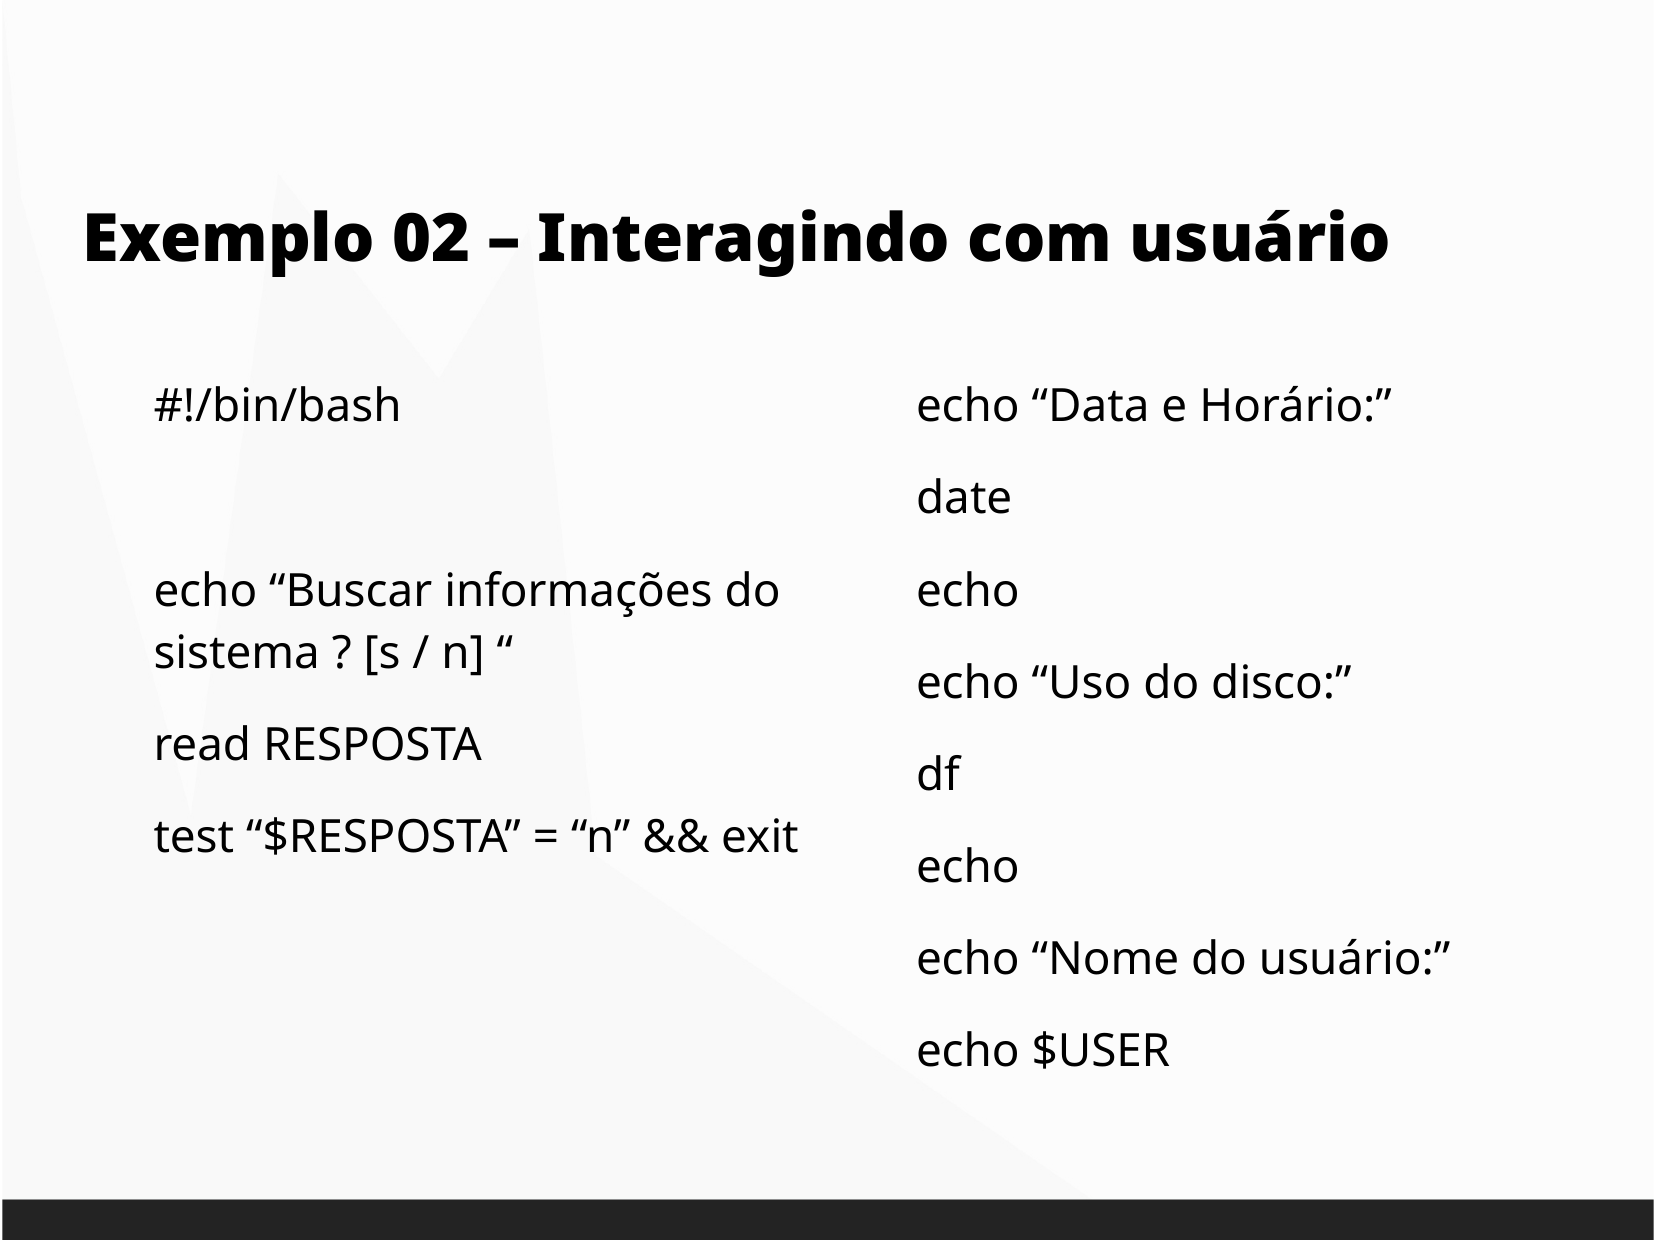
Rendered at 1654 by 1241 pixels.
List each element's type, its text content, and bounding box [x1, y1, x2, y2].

list #!/bin/bash echo “Buscar informações do sistema ? [s / n] “ read RESPOSTA test “$RESPOSTA” = “n” && exit [82, 372, 809, 1093]
list echo “Data e Horário:” date echo echo “Uso do disco:” df echo echo “Nome do usuário:” echo $USER [845, 372, 1572, 1093]
title Exemplo 02 – Interagindo com usuário [82, 132, 1571, 340]
picture [2, 0, 1654, 1241]
